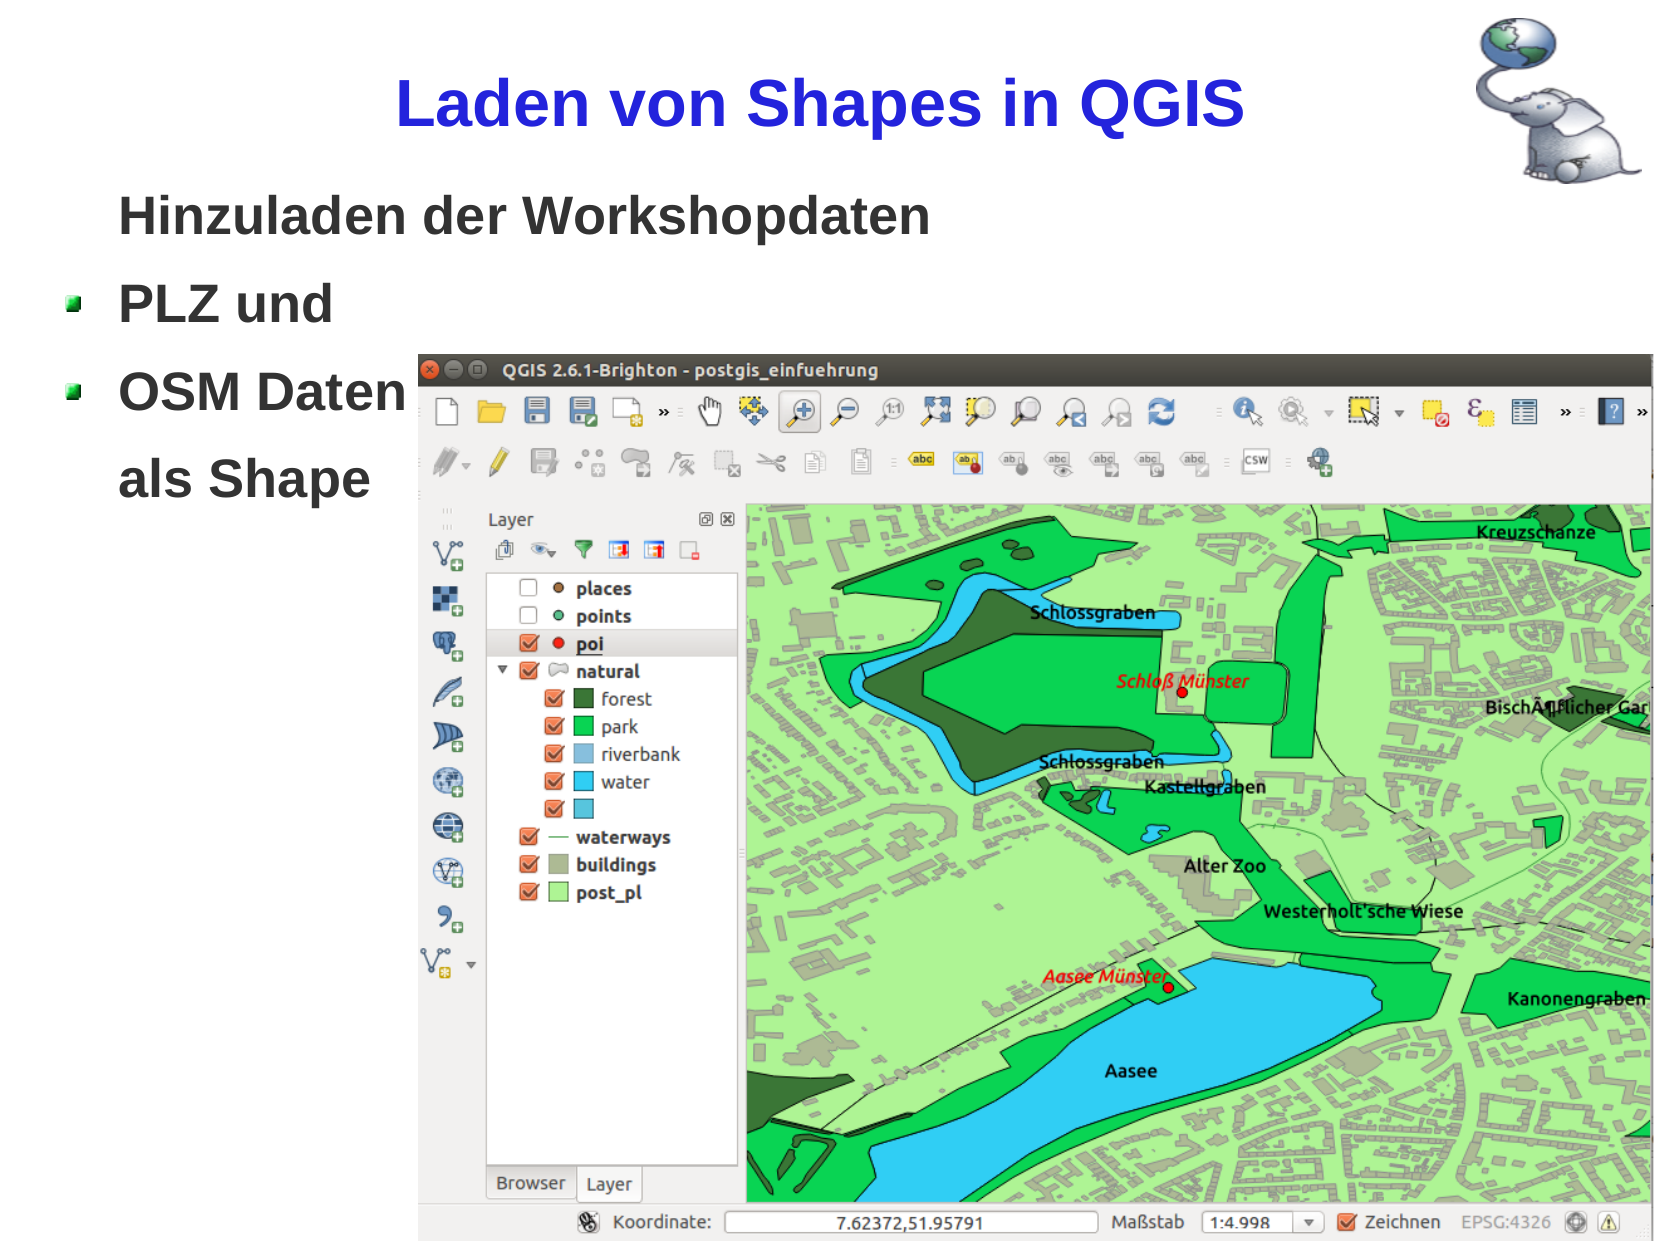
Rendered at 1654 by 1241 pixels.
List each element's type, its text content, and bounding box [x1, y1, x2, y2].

picture [1476, 18, 1642, 184]
title Laden von Shapes in QGIS [76, 29, 1565, 178]
picture [418, 354, 1654, 1241]
list Hinzuladen der Workshopdaten PLZ und OSM Daten als Shape [47, 185, 1536, 1004]
